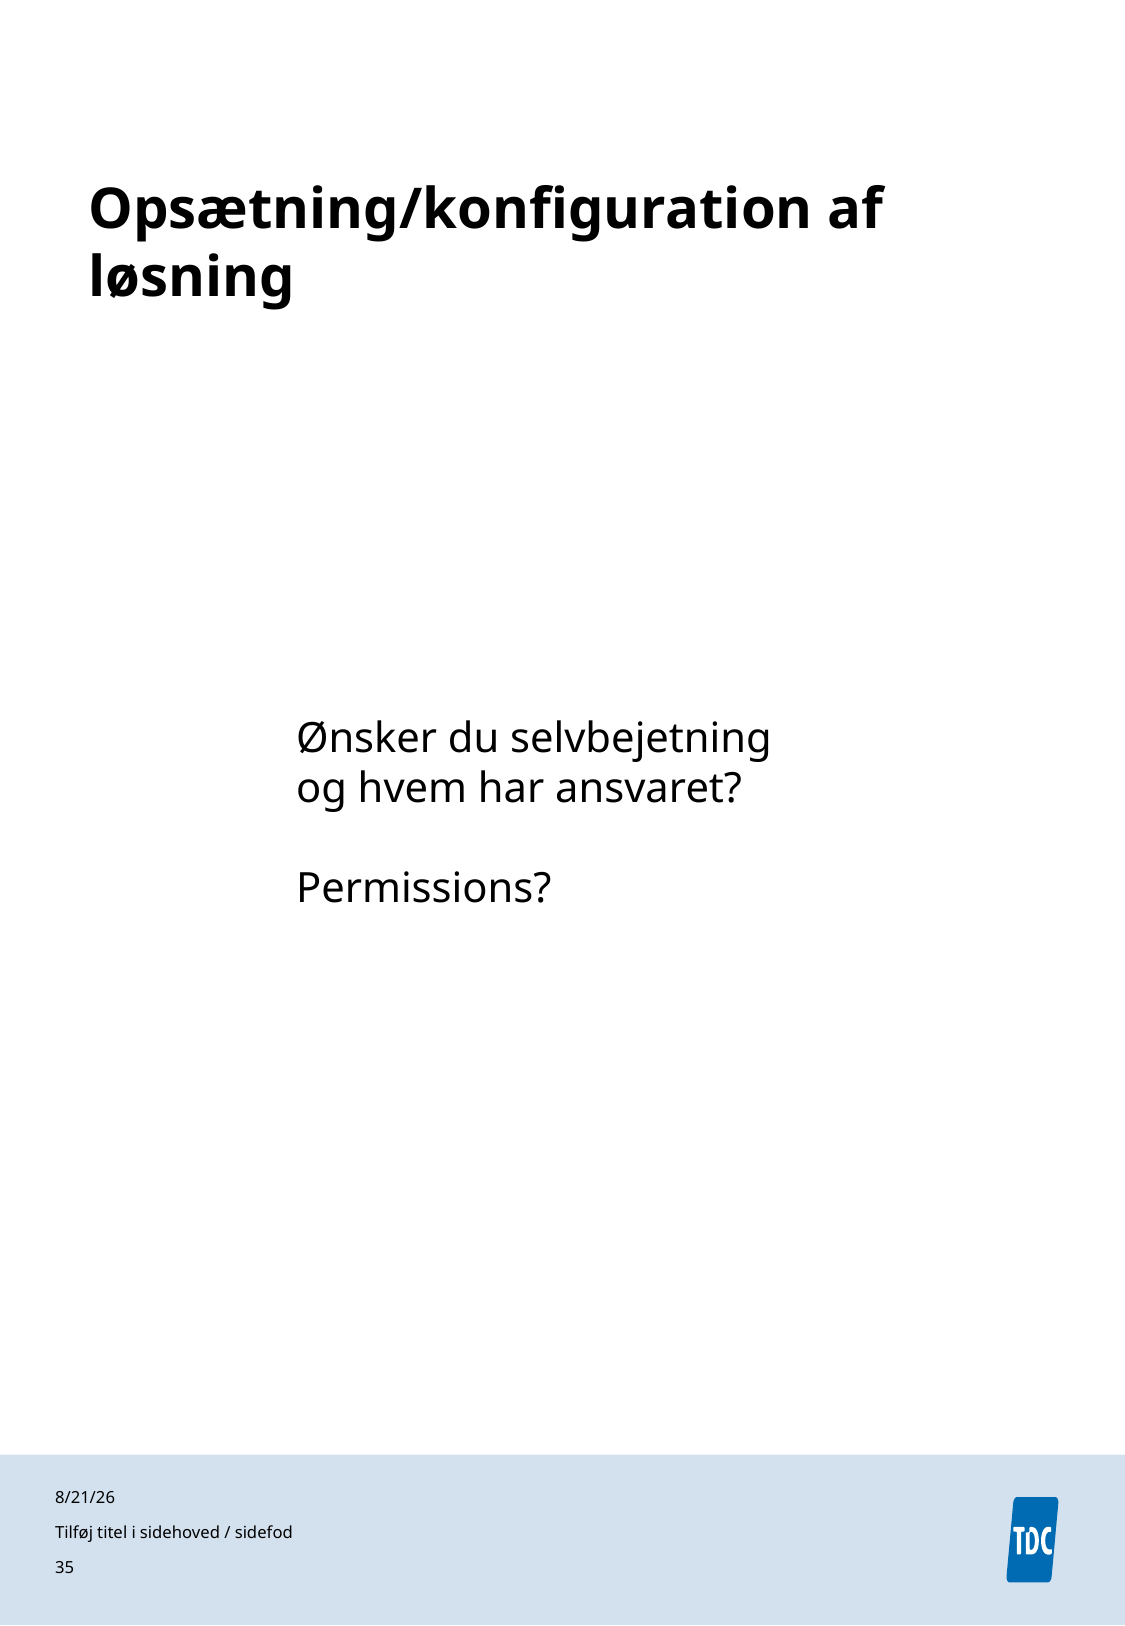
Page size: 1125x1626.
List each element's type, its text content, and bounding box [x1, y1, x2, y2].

slide_number 2/15/14 [55, 1486, 318, 1521]
slide_number <number> [55, 1557, 318, 1591]
title Opsætning/konfiguration af løsning [88, 127, 1036, 308]
footer Tilføj titel i sidehoved / sidefod [55, 1521, 917, 1559]
text_box Ønsker du selvbejetning og hvem har ansvaret? Permissions? [281, 703, 844, 919]
